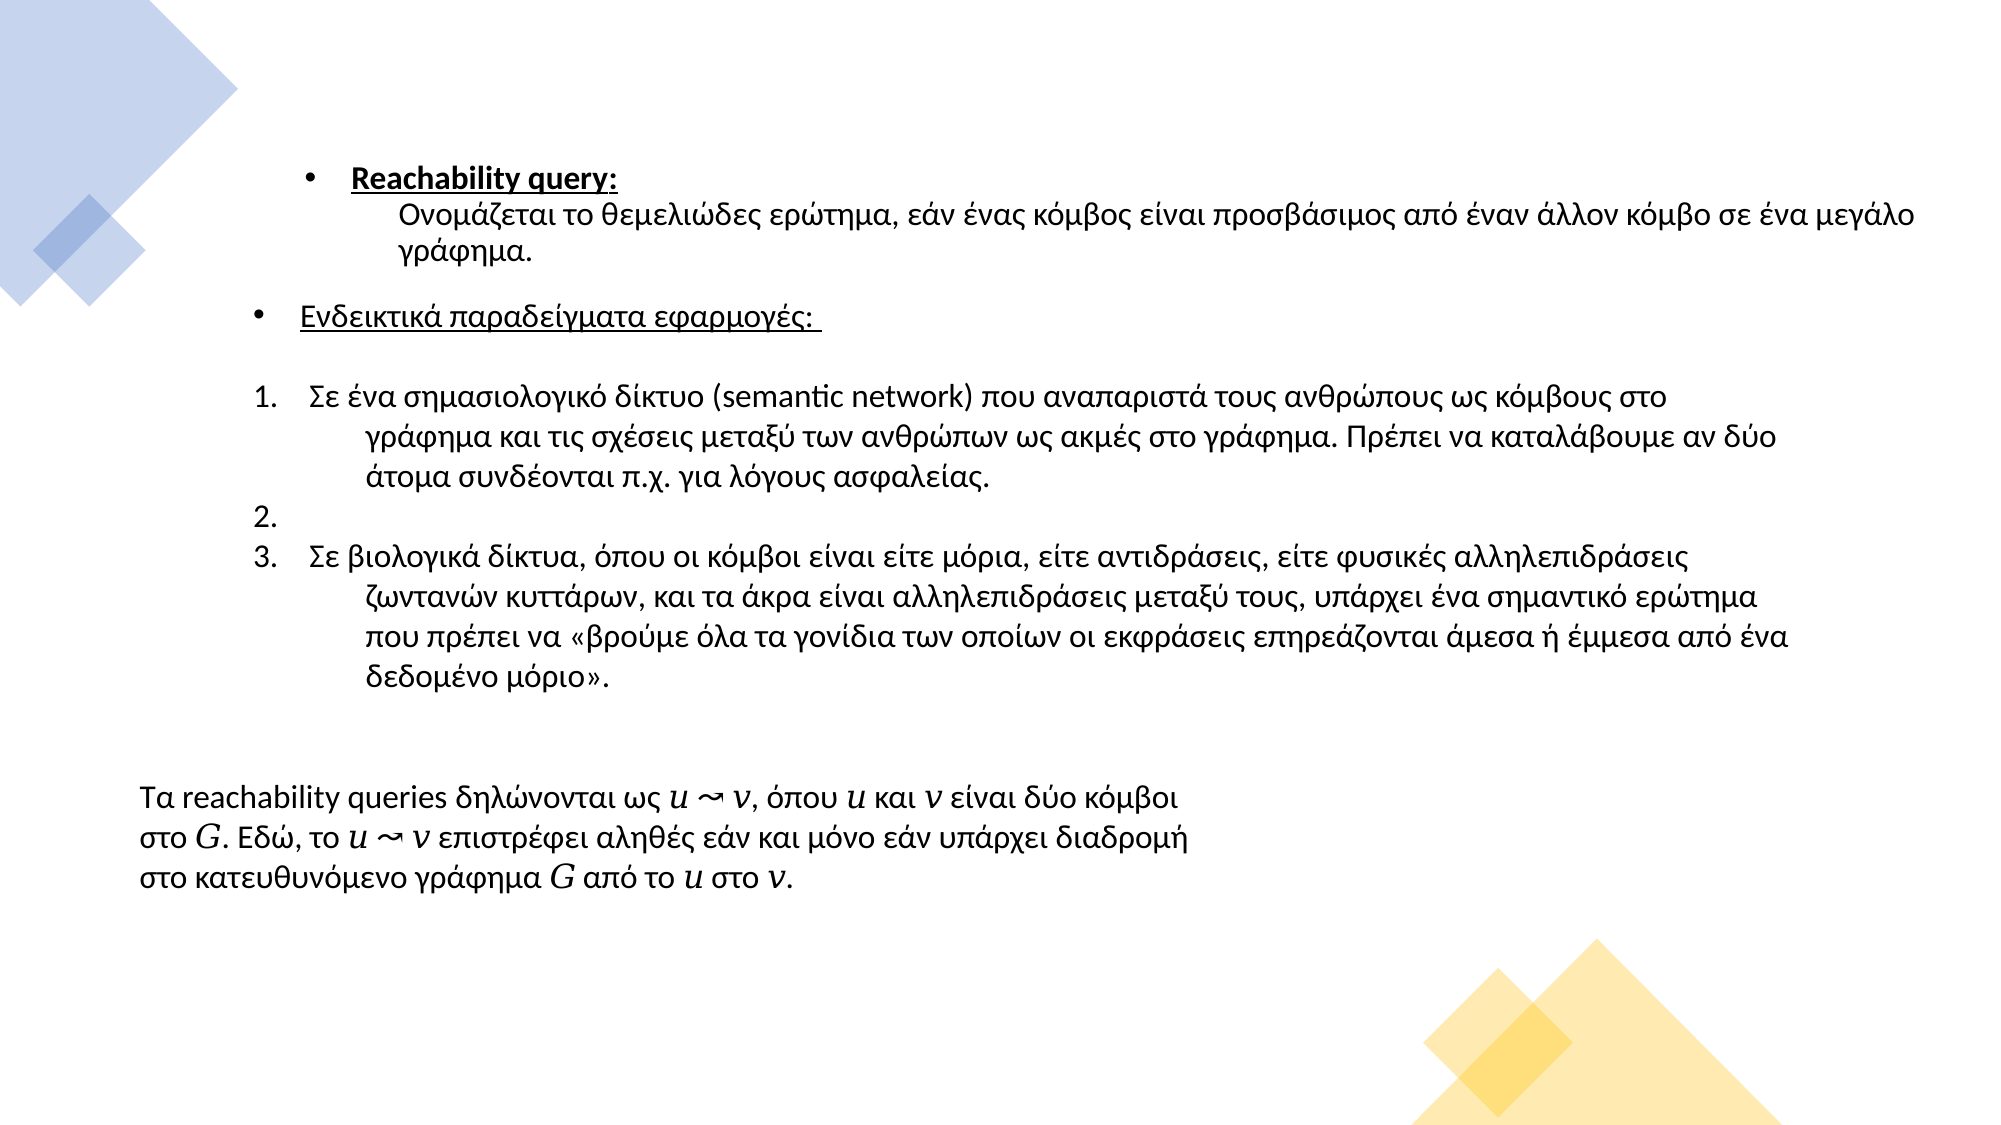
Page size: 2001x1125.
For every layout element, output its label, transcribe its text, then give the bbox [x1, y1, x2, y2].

text_box Τα reachability queries δηλώνονται ως 𝑢 ↝ 𝑣, όπου 𝑢 και 𝑣 είναι δύο κόμβοι στο 𝐺. Εδώ, το 𝑢 ↝ 𝑣 επιστρέφει αληθές εάν και μόνο εάν υπάρχει διαδρομή στο κατευθυνόμενο γράφημα 𝐺 από το 𝑢 στο 𝑣. [124, 767, 1235, 904]
text_box Ενδεικτικά παραδείγματα εφαρμογές: Σε ένα σημασιολογικό δίκτυο (semantic network) που αναπαριστά τους ανθρώπους ως κόμβους στο γράφημα και τις σχέσεις μεταξύ των ανθρώπων ως ακμές στο γράφημα. Πρέπει να καταλάβουμε αν δύο άτομα συνδέονται π.χ. για λόγους ασφαλείας. Σε βιολογικά δίκτυα, όπου οι κόμβοι είναι είτε μόρια, είτε αντιδράσεις, είτε φυσικές αλληλεπιδράσεις ζωντανών κυττάρων, και τα άκρα είναι αλληλεπιδράσεις μεταξύ τους, υπάρχει ένα σημαντικό ερώτημα που πρέπει να «βρούμε όλα τα γονίδια των οποίων οι εκφράσεις επηρεάζονται άμεσα ή έμμεσα από ένα δεδομένο μόριο». [238, 287, 1807, 798]
title Reachability query: Oνομάζεται το θεμελιώδες ερώτημα, εάν ένας κόμβος είναι προσβάσιμος από έναν άλλον κόμβο σε ένα μεγάλο γράφημα. [222, 153, 2000, 235]
text_box [0, 0, 2000, 1125]
